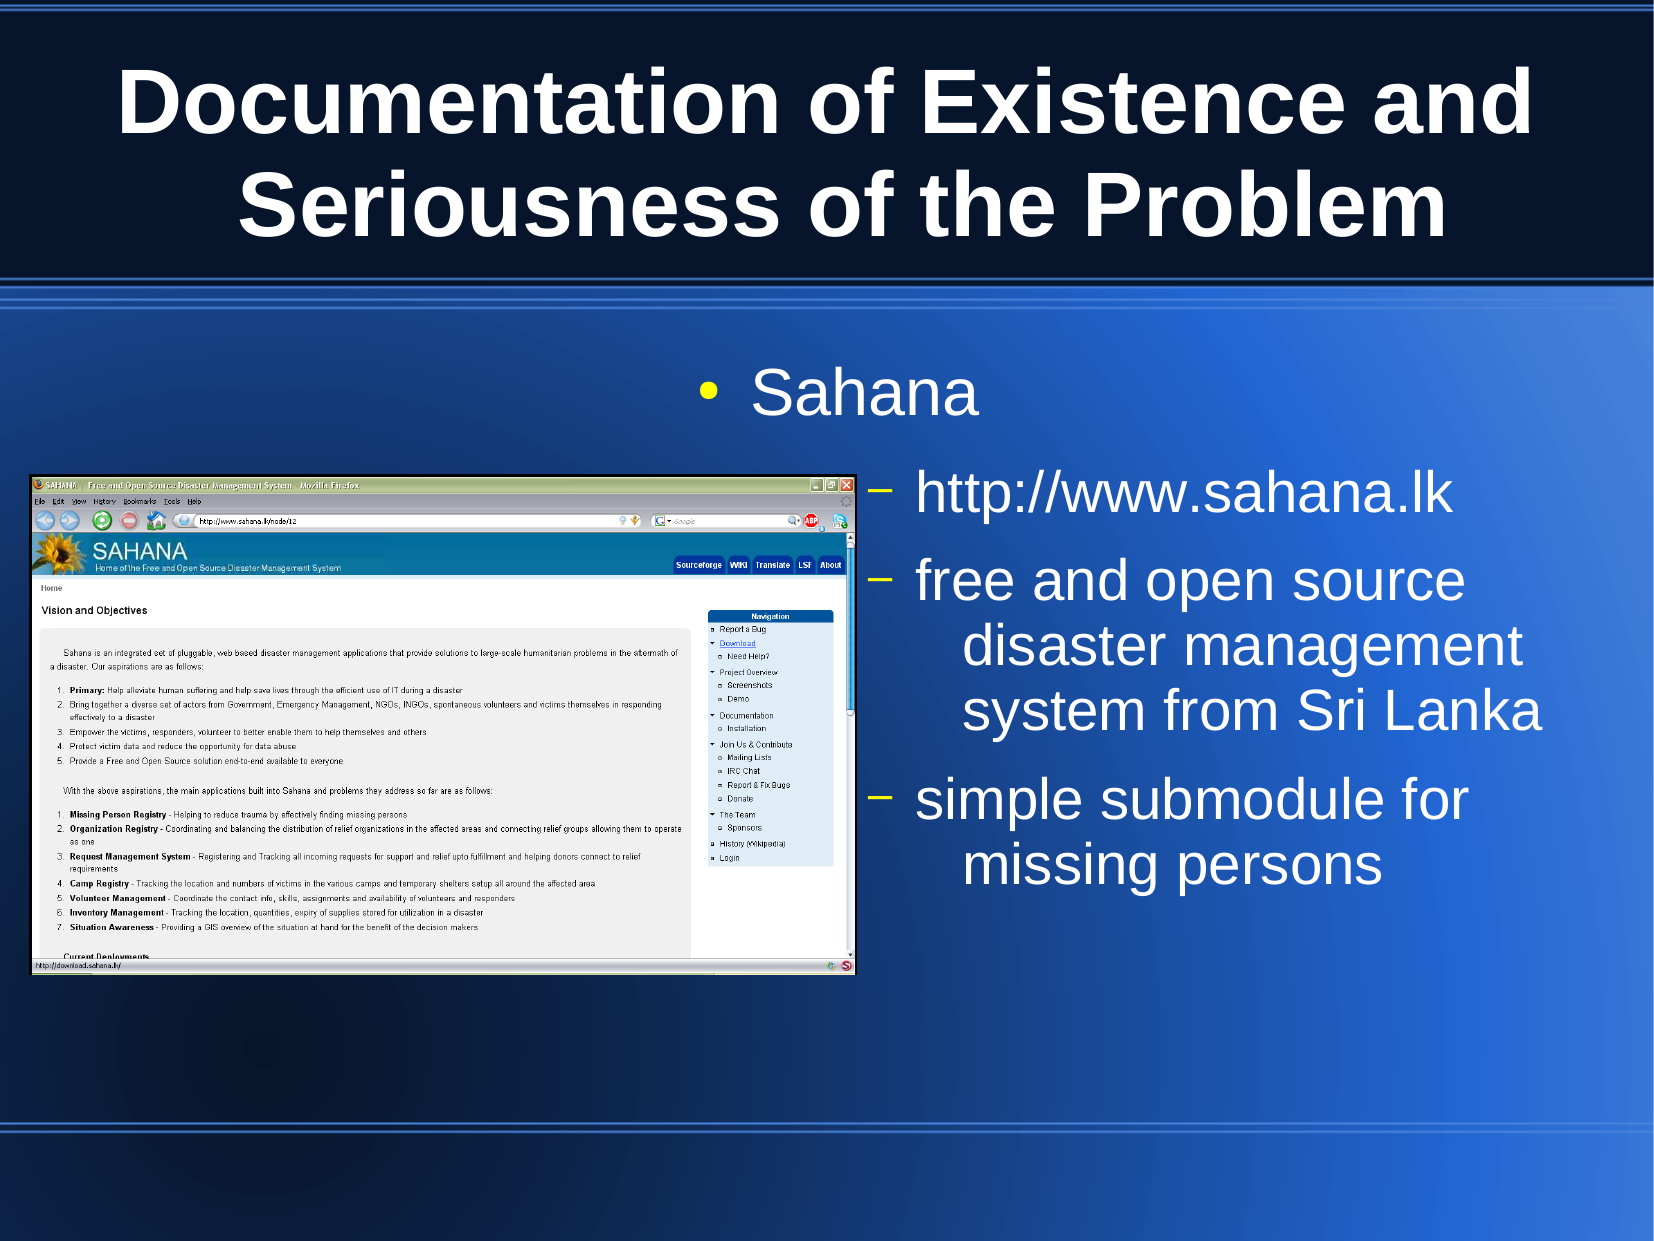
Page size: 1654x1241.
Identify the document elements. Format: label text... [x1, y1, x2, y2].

picture [0, 0, 1654, 1241]
title Documentation of Existence and Seriousness of the Problem [82, 49, 1571, 257]
list Sahana http://www.sahana.lk free and open source disaster management system from Sri Lanka simple submodule for missing persons [679, 355, 1572, 1058]
